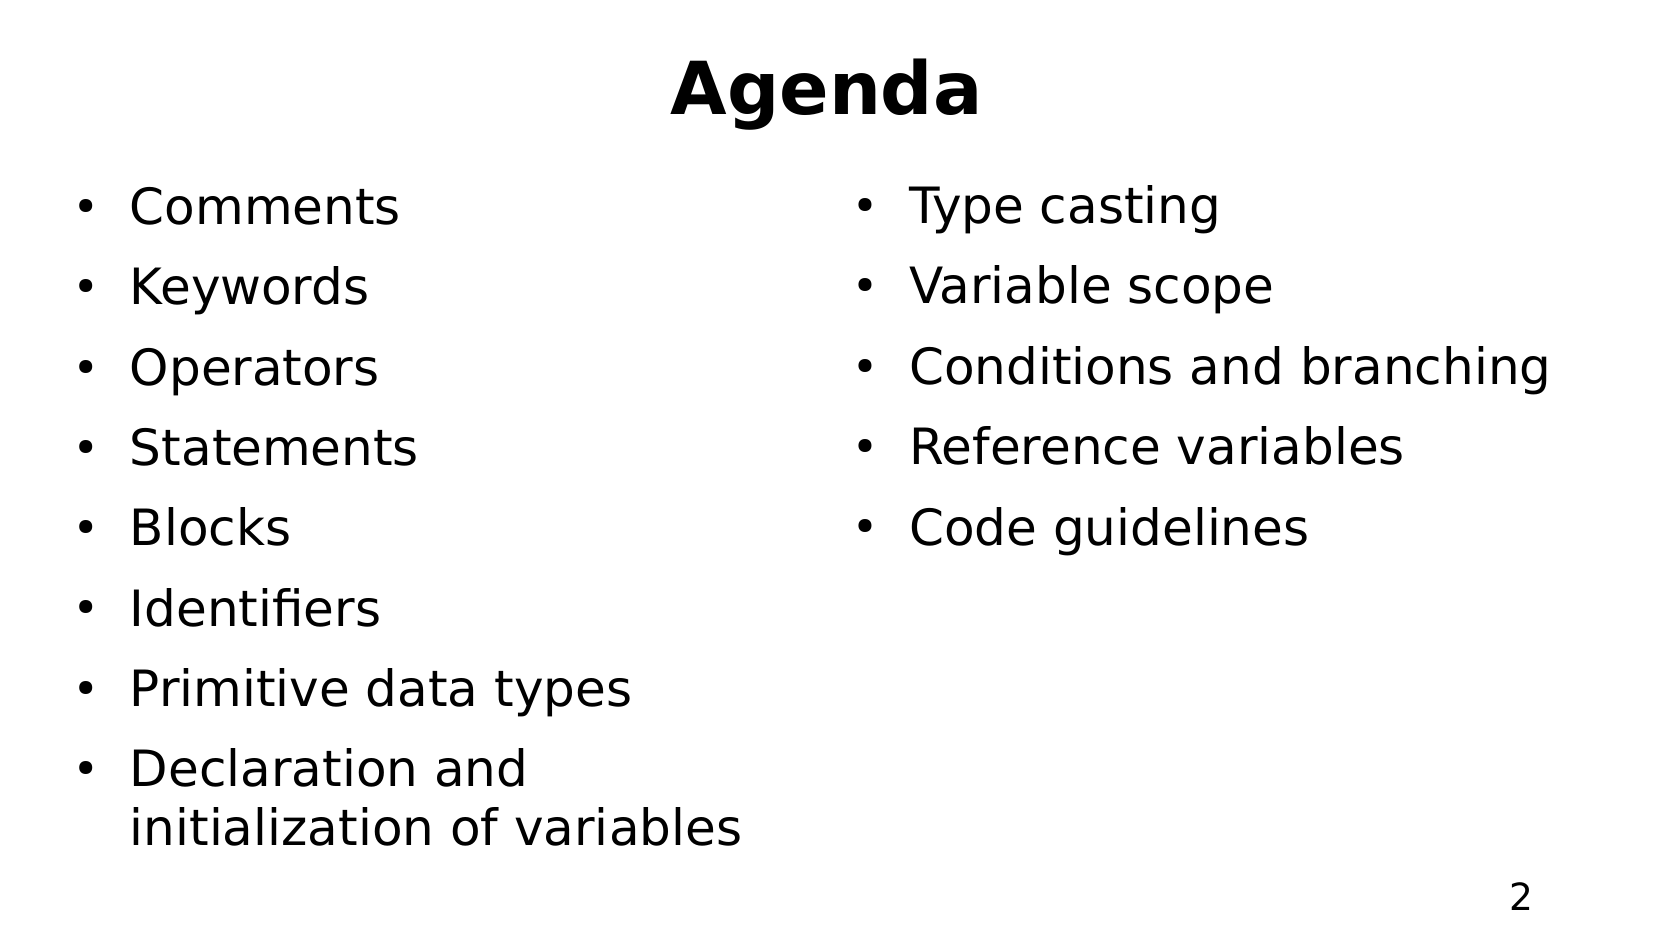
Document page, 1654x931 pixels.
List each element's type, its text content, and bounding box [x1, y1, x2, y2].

list Type casting Variable scope Conditions and branching Reference variables Code guidelines [838, 177, 1607, 903]
list Comments Keywords Operators Statements Blocks Identifiers Primitive data types Declaration and initialization of variables [59, 178, 827, 904]
title Agenda [82, 37, 1571, 142]
